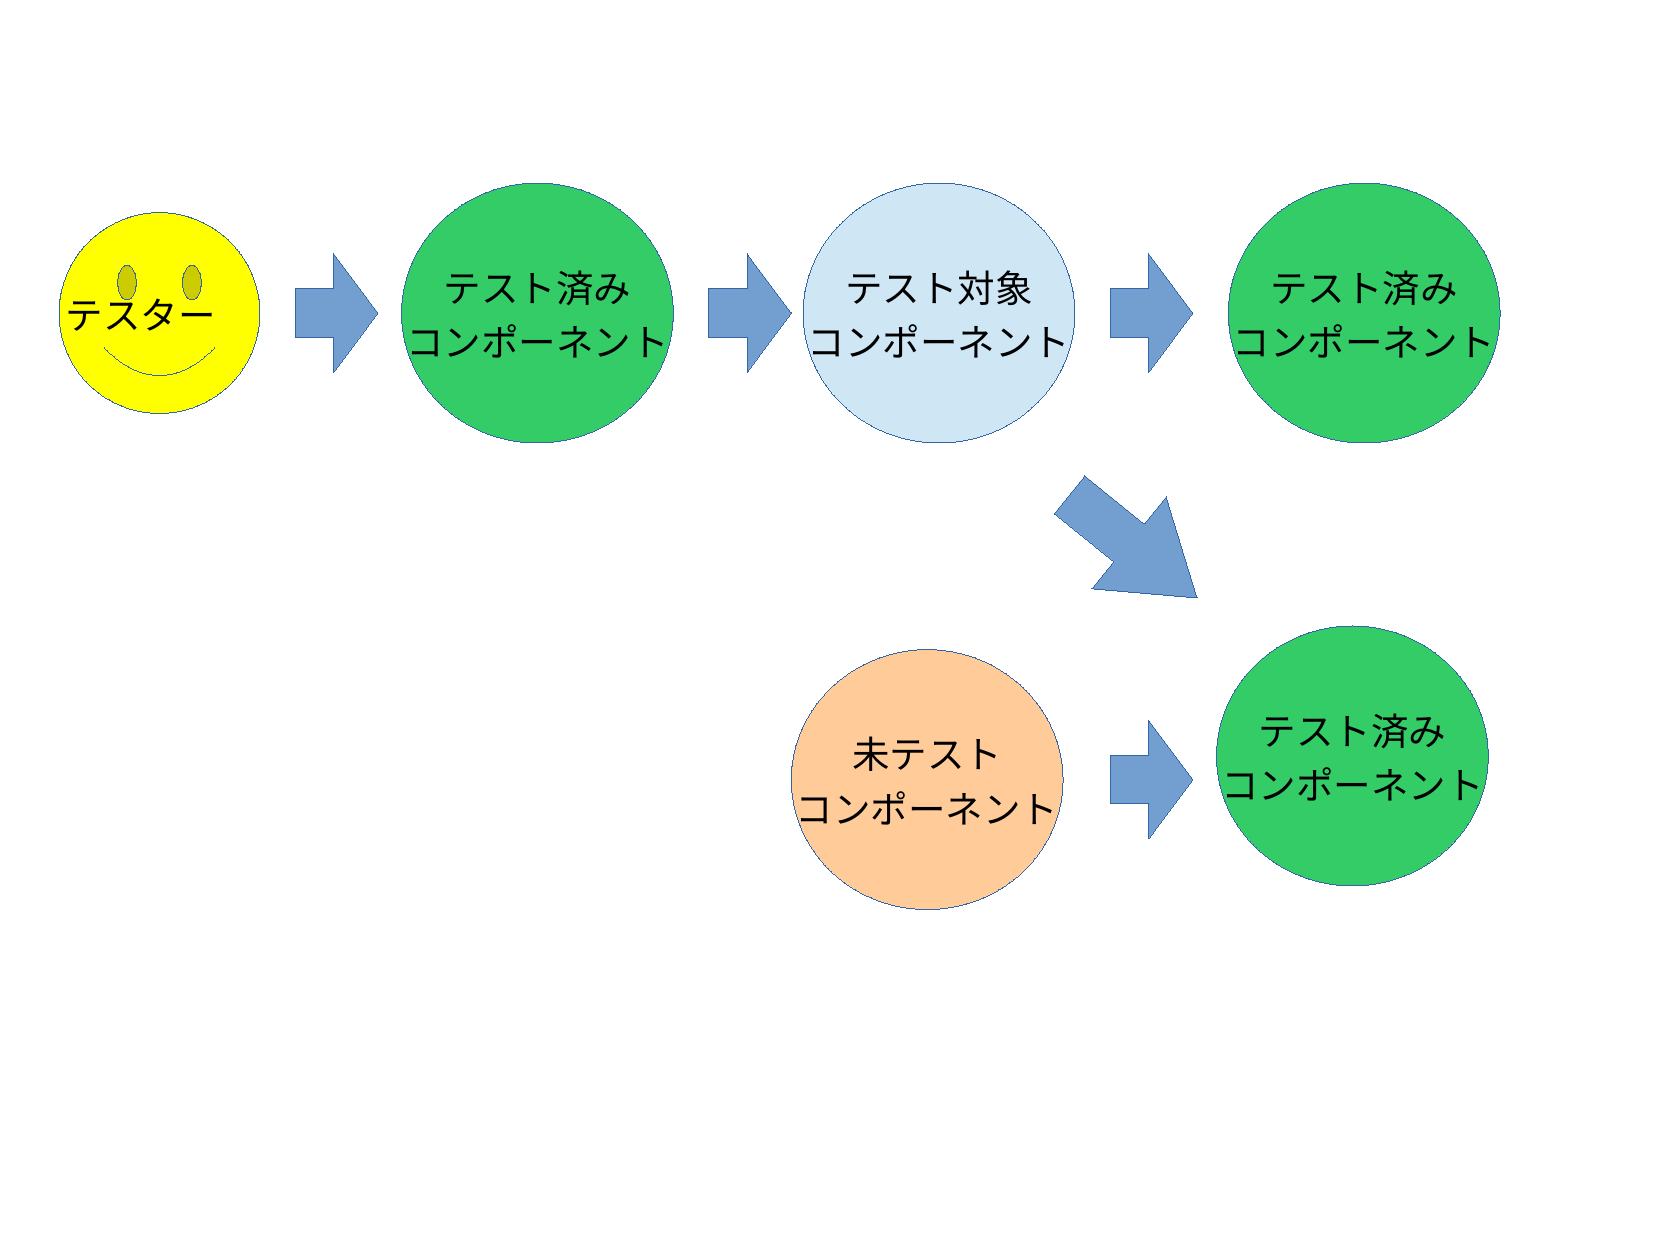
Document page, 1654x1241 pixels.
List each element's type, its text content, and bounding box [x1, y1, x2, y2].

text_box [1110, 720, 1193, 839]
text_box 未テスト コンポーネント [791, 649, 1064, 910]
text_box テスト済み コンポーネント [401, 183, 674, 443]
text_box [1054, 475, 1198, 598]
text_box [1110, 253, 1193, 373]
text_box [295, 253, 378, 373]
text_box テスト済み コンポーネント [1216, 625, 1489, 886]
text_box テスト対象 コンポーネント [803, 183, 1075, 443]
text_box テスト済み コンポーネント [1228, 183, 1501, 443]
text_box [708, 253, 792, 373]
text_box テスター [59, 212, 260, 414]
